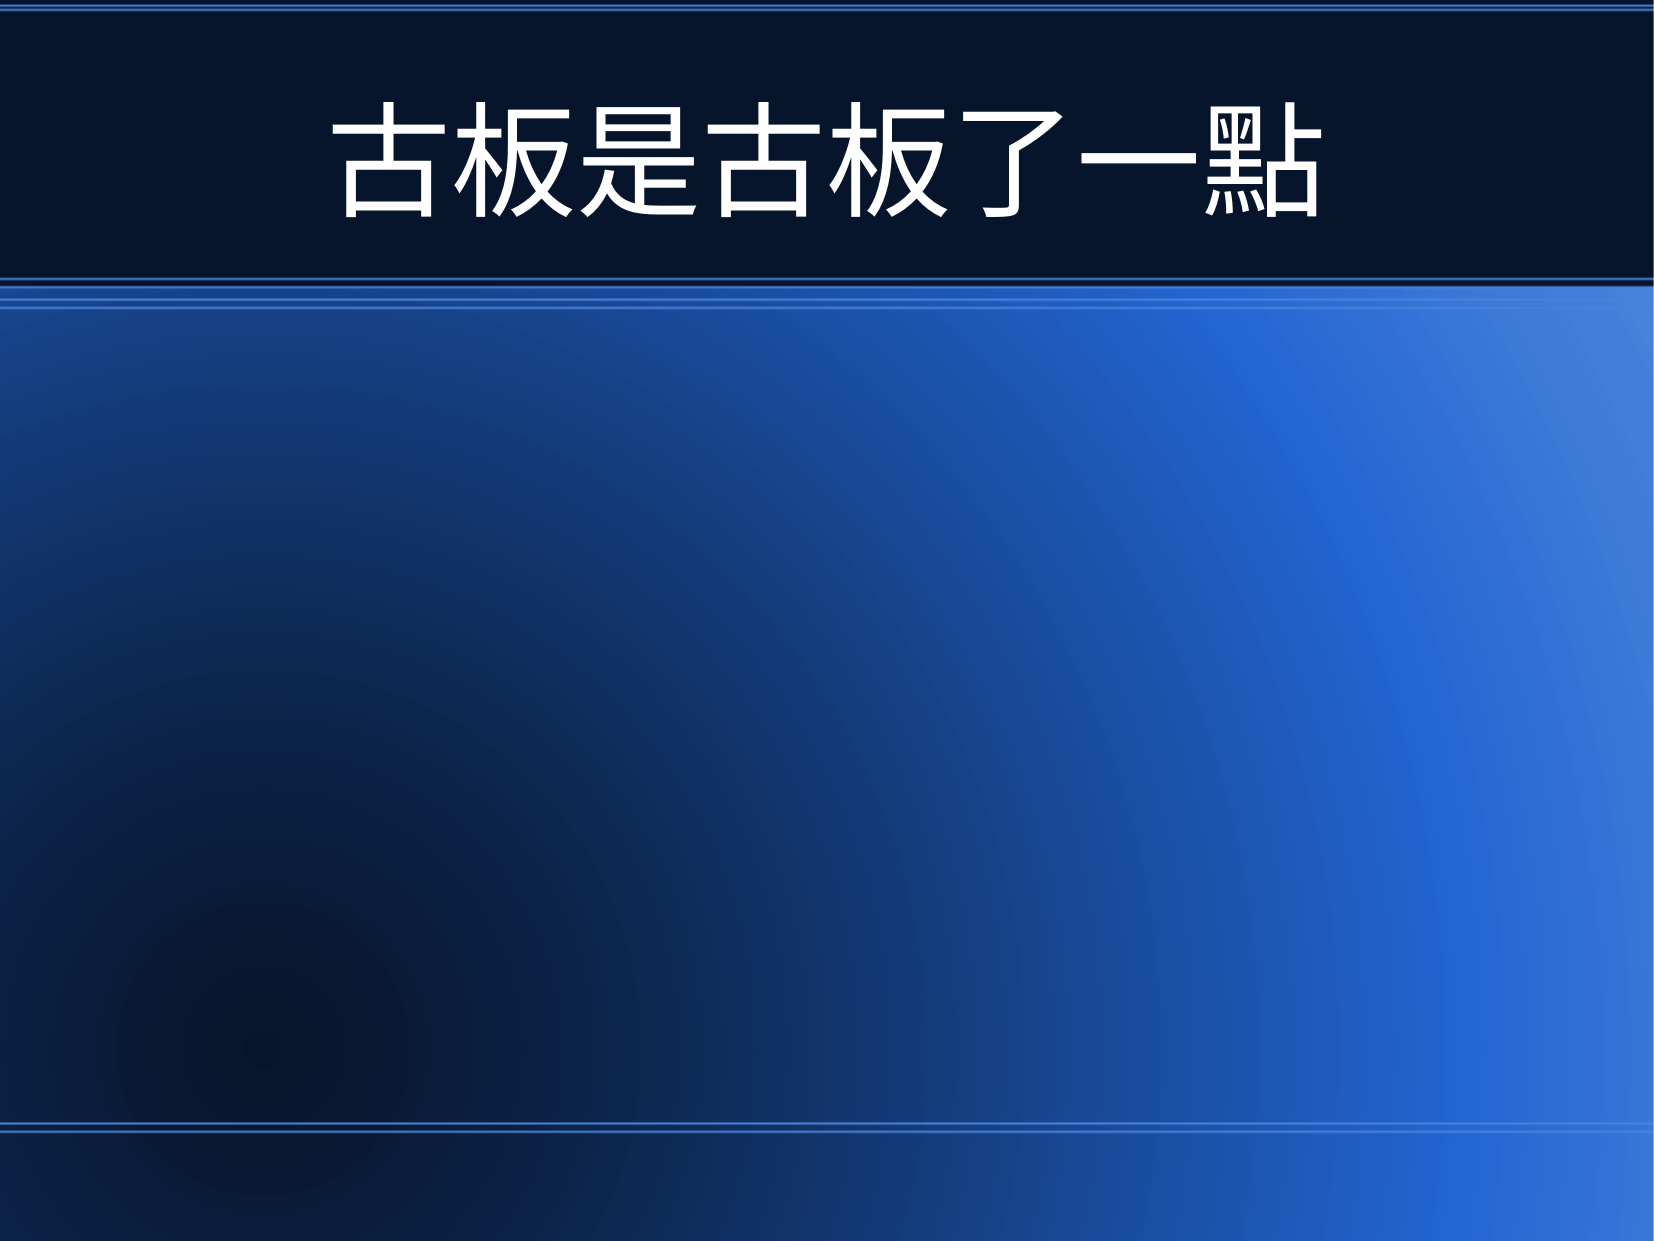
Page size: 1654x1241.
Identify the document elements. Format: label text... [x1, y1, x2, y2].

picture [0, 0, 1654, 1241]
title 古板是古板了一點 [82, 49, 1571, 257]
